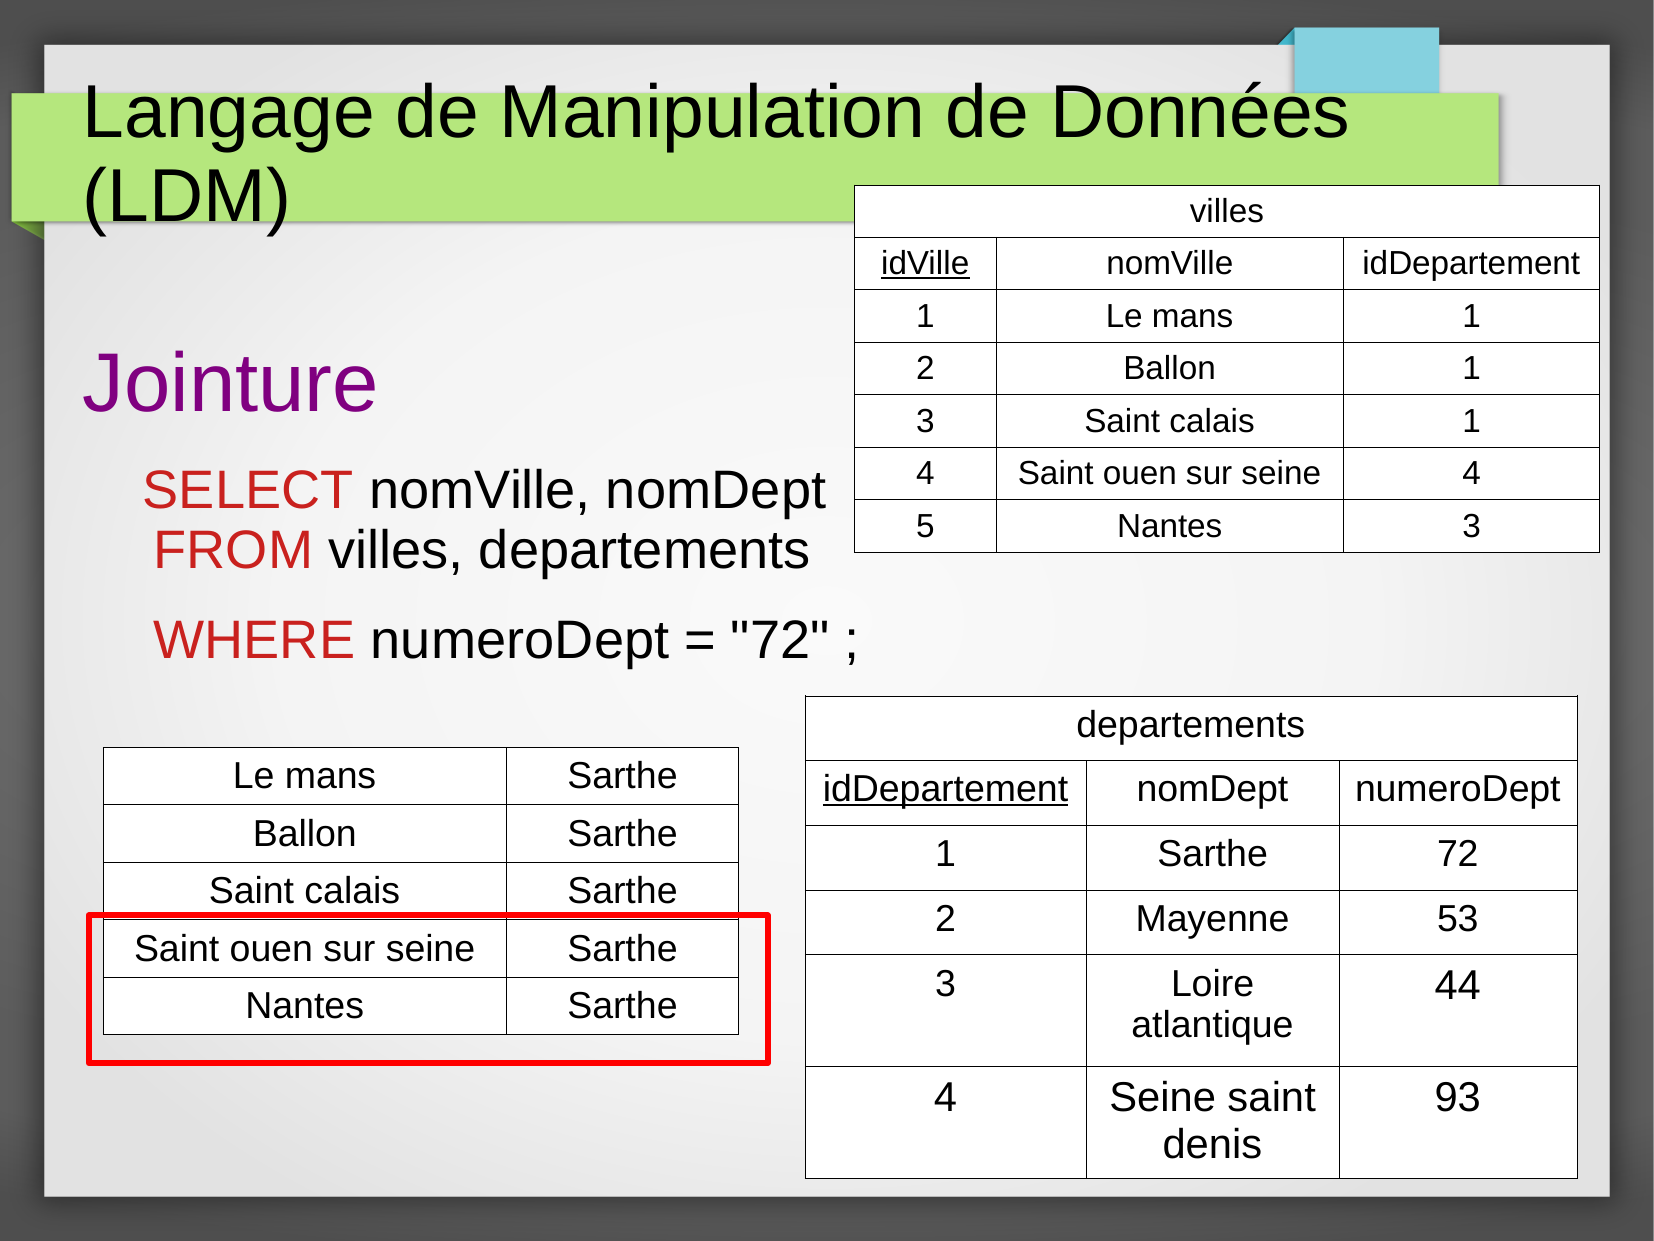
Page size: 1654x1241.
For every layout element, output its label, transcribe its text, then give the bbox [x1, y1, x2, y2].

table_cell Saint calais [997, 395, 1343, 447]
table_cell nomDept [1087, 761, 1339, 825]
table_cell Mayenne [1087, 891, 1339, 954]
table_cell 3 [855, 395, 996, 447]
table_cell Loire atlantique [1087, 955, 1339, 1066]
table_cell idDepartement [806, 761, 1086, 825]
picture [0, 0, 1654, 1241]
table_cell Ballon [997, 343, 1343, 394]
table_cell 1 [855, 290, 996, 342]
table_header Le mans [104, 748, 506, 804]
table_cell 1 [1344, 290, 1599, 342]
table_cell 4 [1344, 448, 1599, 499]
table_header departements [806, 697, 1577, 760]
table_cell 53 [1340, 891, 1577, 954]
table_cell Nantes [997, 500, 1343, 552]
table_cell Saint calais [104, 863, 506, 912]
table_cell 44 [1340, 955, 1577, 1066]
table_cell Nantes [104, 978, 506, 1034]
table_cell idVille [855, 238, 996, 289]
table_cell Le mans [997, 290, 1343, 342]
table_cell Seine saint denis [1087, 1067, 1339, 1178]
table_cell Sarthe [507, 805, 738, 862]
table_header Sarthe [507, 748, 738, 804]
table_cell 3 [806, 955, 1086, 1066]
table_cell 1 [806, 826, 1086, 890]
table_cell 93 [1340, 1067, 1577, 1178]
list Jointure SELECT nomVille, nomDept FROM villes, departements WHERE numeroDept = "72" ; [82, 336, 916, 751]
table_cell Saint ouen sur seine [104, 920, 506, 977]
table_cell 1 [1344, 343, 1599, 394]
table_cell 4 [855, 448, 996, 499]
table_cell Saint ouen sur seine [997, 448, 1343, 499]
table_cell idDepartement [1344, 238, 1599, 289]
table_cell 5 [855, 500, 996, 552]
table_cell 3 [1344, 500, 1599, 552]
table_cell Sarthe [507, 863, 738, 912]
table_cell 2 [855, 343, 996, 394]
table_cell Sarthe [507, 920, 738, 977]
table_cell numeroDept [1340, 761, 1577, 825]
table_cell 72 [1340, 826, 1577, 890]
table_cell 4 [806, 1067, 1086, 1178]
table_cell Sarthe [507, 978, 738, 1034]
table_cell nomVille [997, 238, 1343, 289]
table_header villes [855, 186, 1599, 237]
table_cell 1 [1344, 395, 1599, 447]
title Langage de Manipulation de Données (LDM) [82, 49, 1571, 257]
table_cell Ballon [104, 805, 506, 862]
table_cell 2 [806, 891, 1086, 954]
table_cell Sarthe [1087, 826, 1339, 890]
